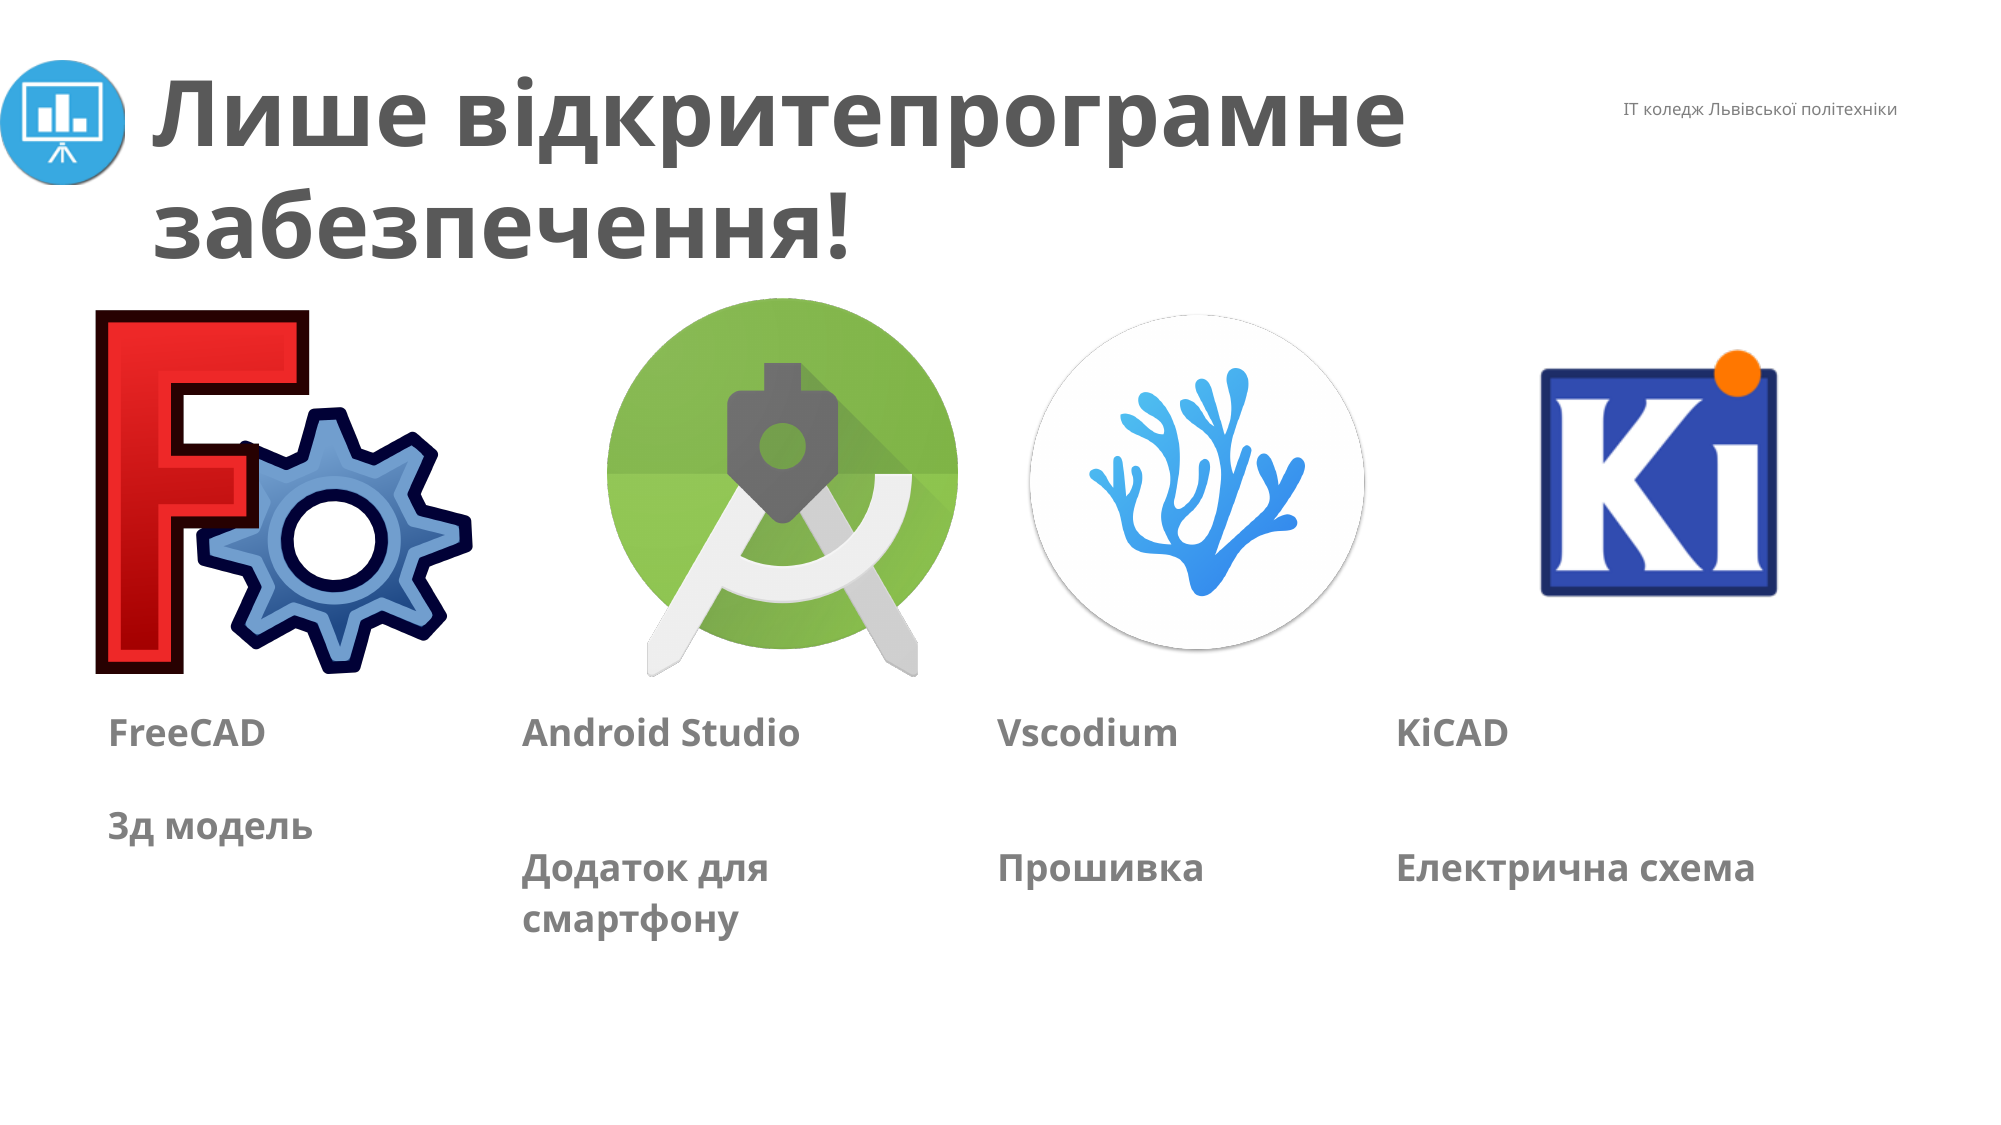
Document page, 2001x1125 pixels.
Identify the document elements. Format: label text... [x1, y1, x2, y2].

picture [607, 298, 958, 677]
text_box FreeCAD 3д модель [92, 699, 357, 830]
text_box KiCAD Електрична схема [1380, 699, 1898, 855]
picture [0, 60, 125, 185]
picture [83, 298, 485, 686]
title Лише відкритепрограмне забезпечення! [137, 59, 1428, 278]
text_box Vscodium Прошивка [982, 699, 1237, 855]
text_box IT коледж Львівської політехніки [1345, 85, 1913, 161]
picture [1013, 191, 1955, 784]
text_box Android Studio Додаток для смартфону [507, 699, 846, 900]
